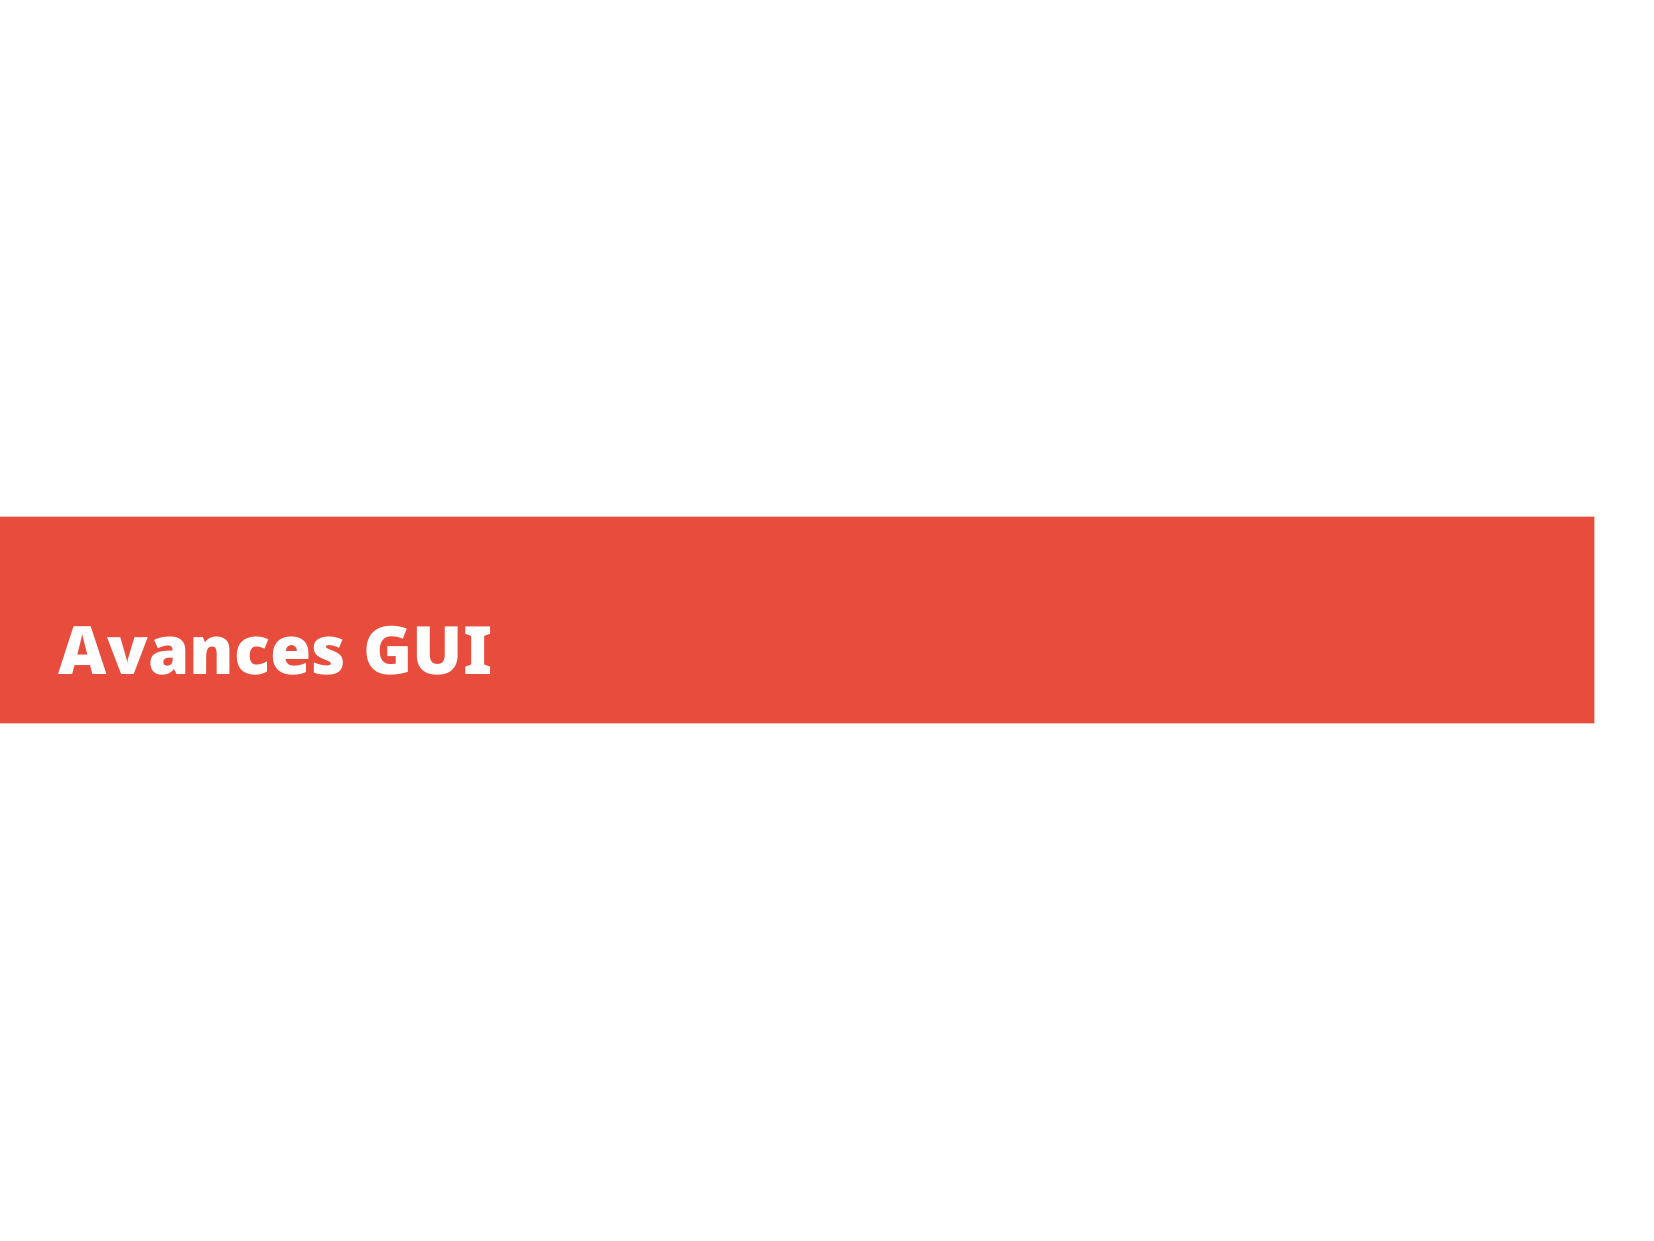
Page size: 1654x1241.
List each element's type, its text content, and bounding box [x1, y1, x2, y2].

title Avances GUI [59, 546, 1595, 694]
